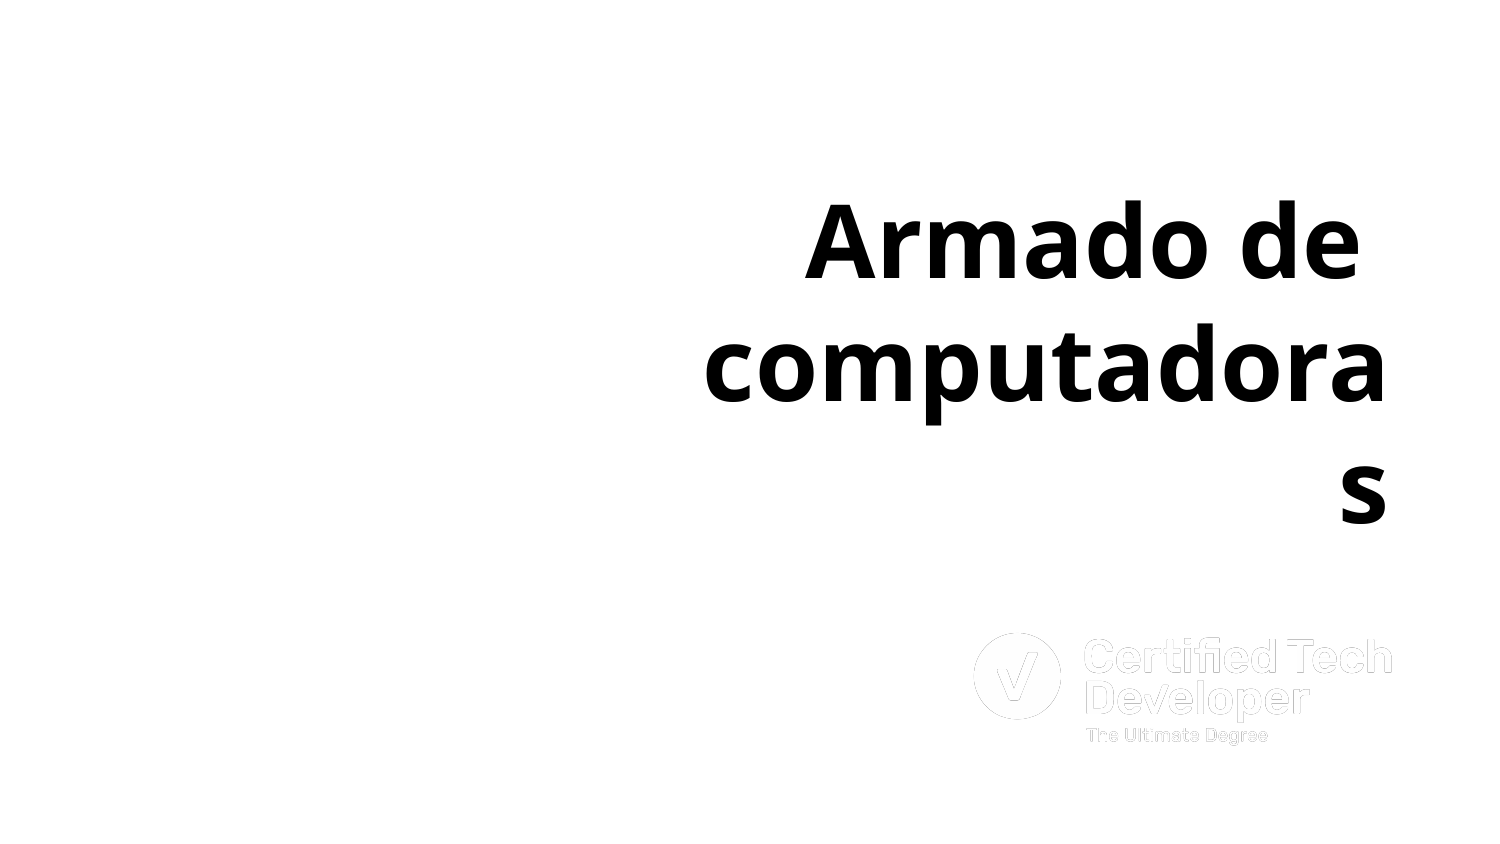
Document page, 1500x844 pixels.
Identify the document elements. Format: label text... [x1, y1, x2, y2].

text_box Armado de computadoras [662, 161, 1405, 630]
picture [966, 630, 1405, 778]
